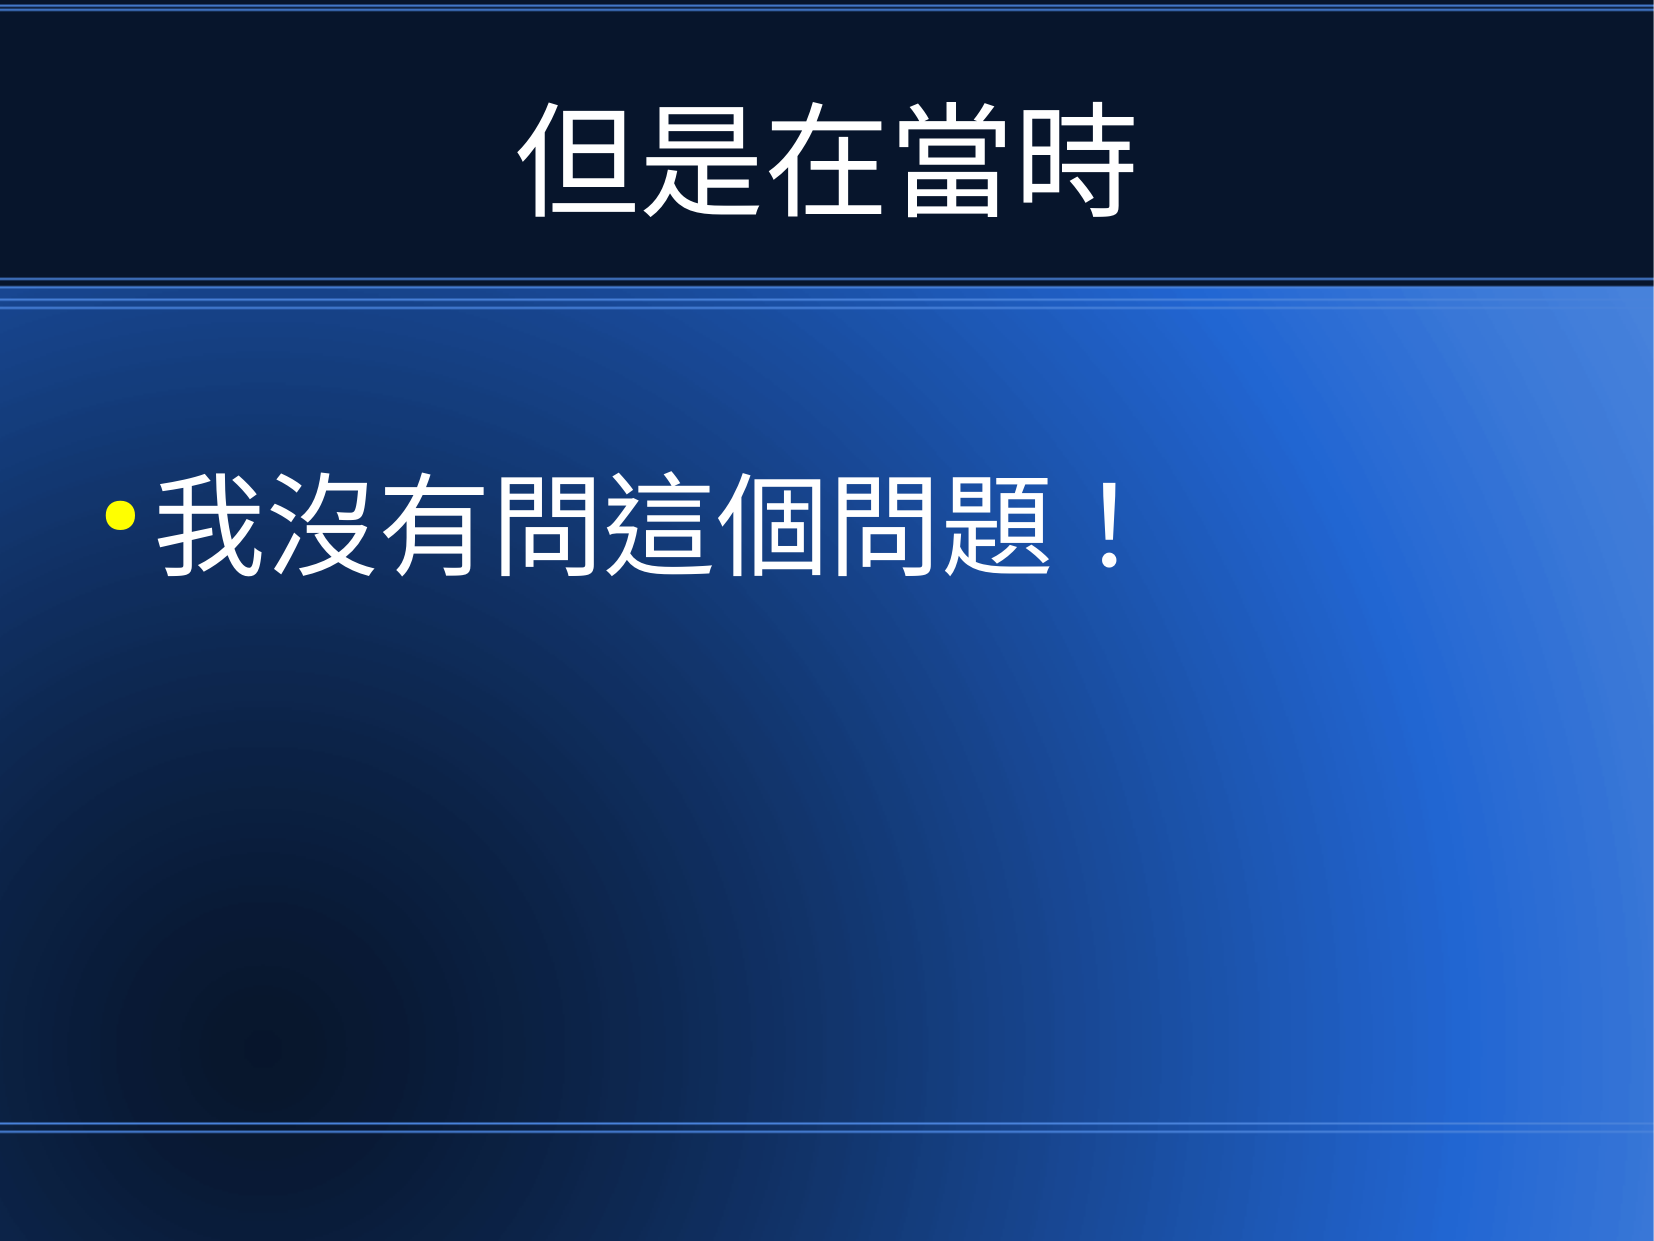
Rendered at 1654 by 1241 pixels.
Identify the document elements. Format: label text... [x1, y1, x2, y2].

picture [0, 0, 1654, 1241]
list 我沒有問這個問題！ [82, 355, 1571, 1241]
title 但是在當時 [82, 49, 1571, 257]
